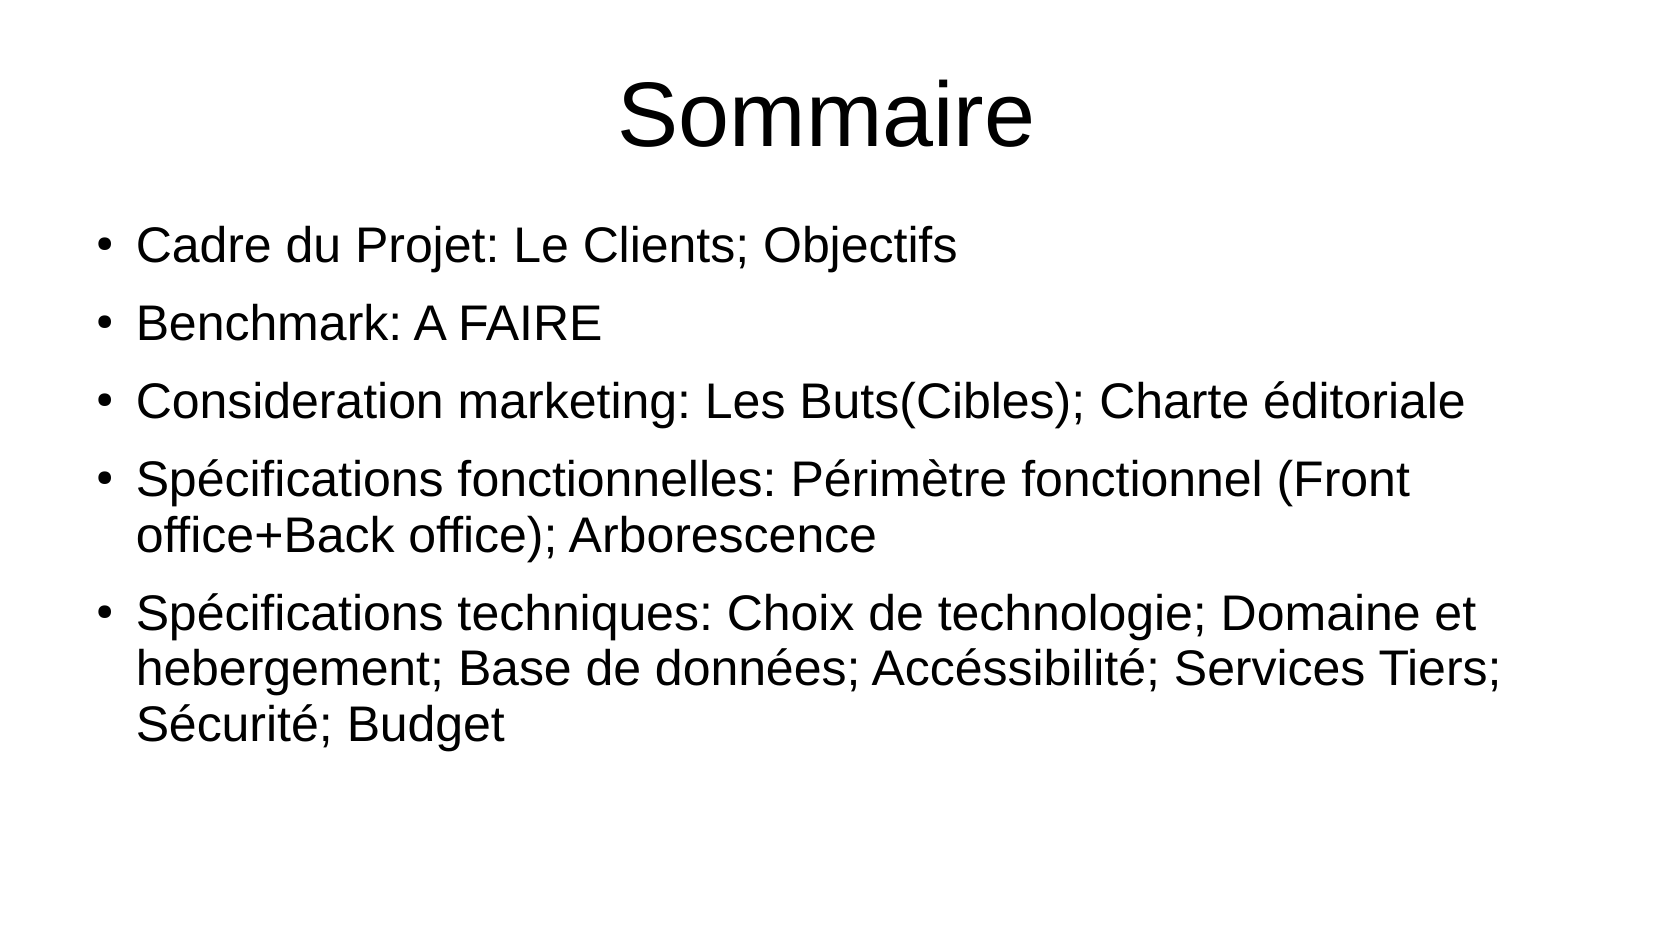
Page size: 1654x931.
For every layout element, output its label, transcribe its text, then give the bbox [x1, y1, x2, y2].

list Cadre du Projet: Le Clients; Objectifs Benchmark: A FAIRE Consideration marketing: Les Buts(Cibles); Charte éditoriale Spécifications fonctionnelles: Périmètre fonctionnel (Front office+Back office); Arborescence Spécifications techniques: Choix de technologie; Domaine et hebergement; Base de données; Accéssibilité; Services Tiers; Sécurité; Budget [82, 217, 1571, 758]
title Sommaire [82, 37, 1571, 193]
